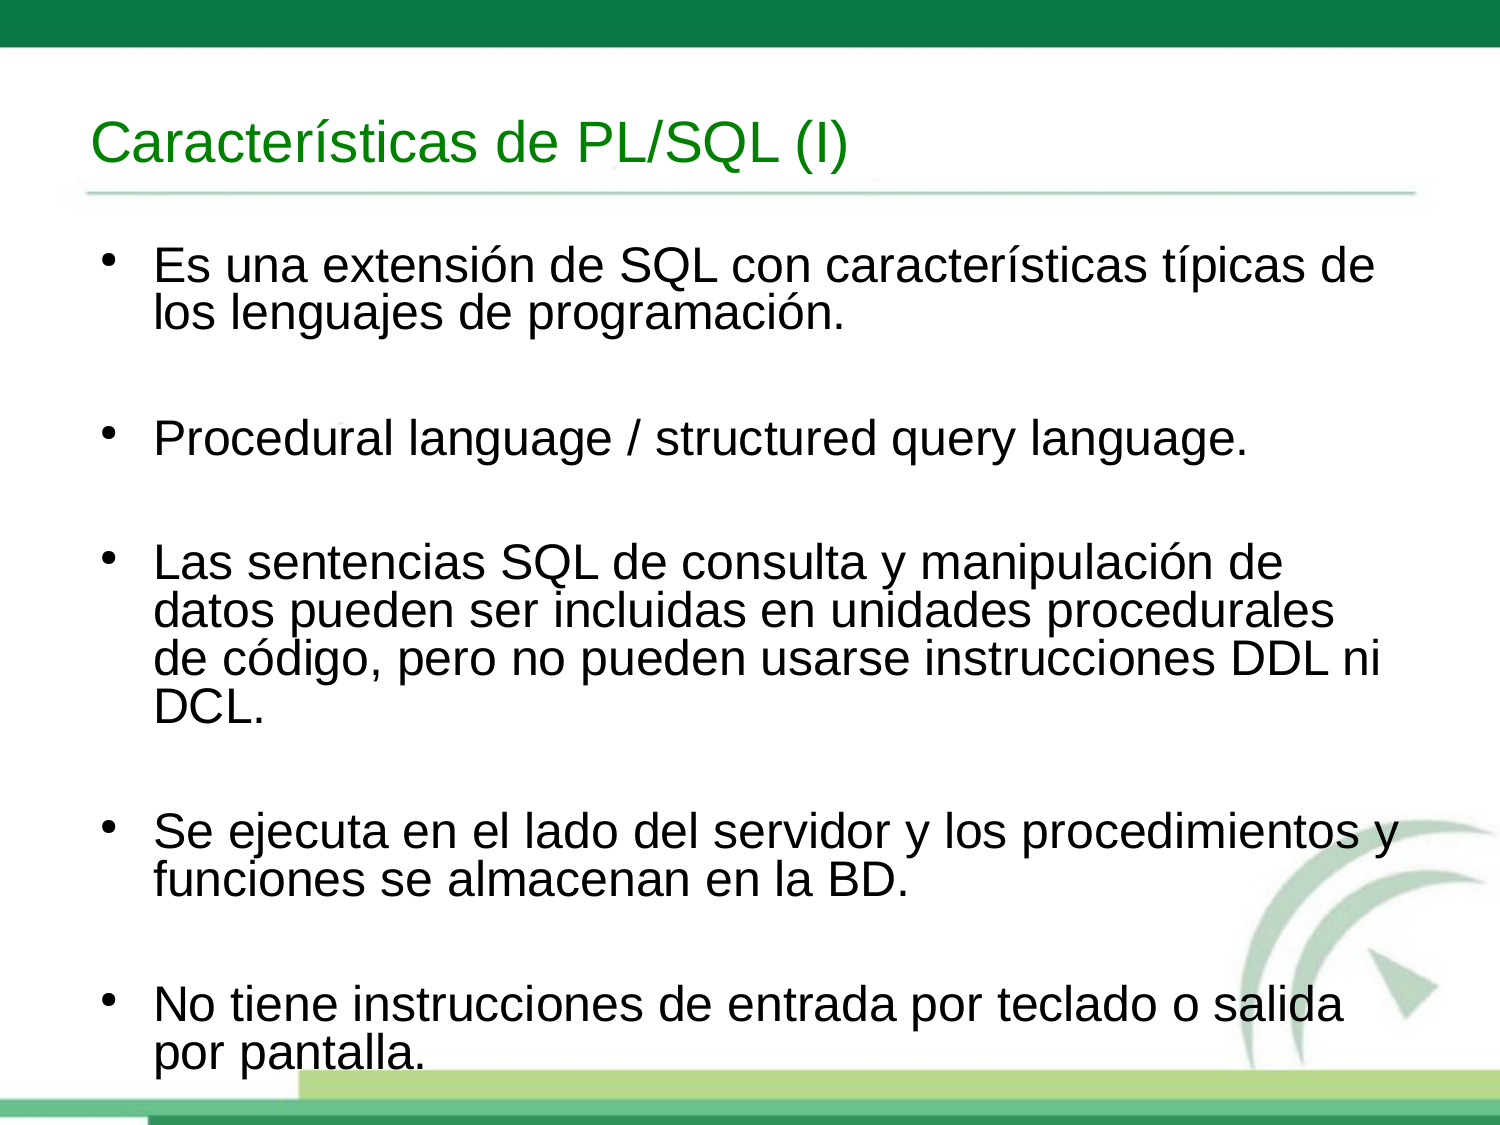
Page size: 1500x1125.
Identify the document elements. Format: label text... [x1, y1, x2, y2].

picture [0, 0, 1500, 1125]
list Es una extensión de SQL con características típicas de los lenguajes de programación. Procedural language / structured query language. Las sentencias SQL de consulta y manipulación de datos pueden ser incluidas en unidades procedurales de código, pero no pueden usarse instrucciones DDL ni DCL. Se ejecuta en el lado del servidor y los procedimientos y funciones se almacenan en la BD. No tiene instrucciones de entrada por teclado o salida por pantalla. [67, 236, 1418, 1087]
title Características de PL/SQL (I) [75, 45, 1426, 233]
